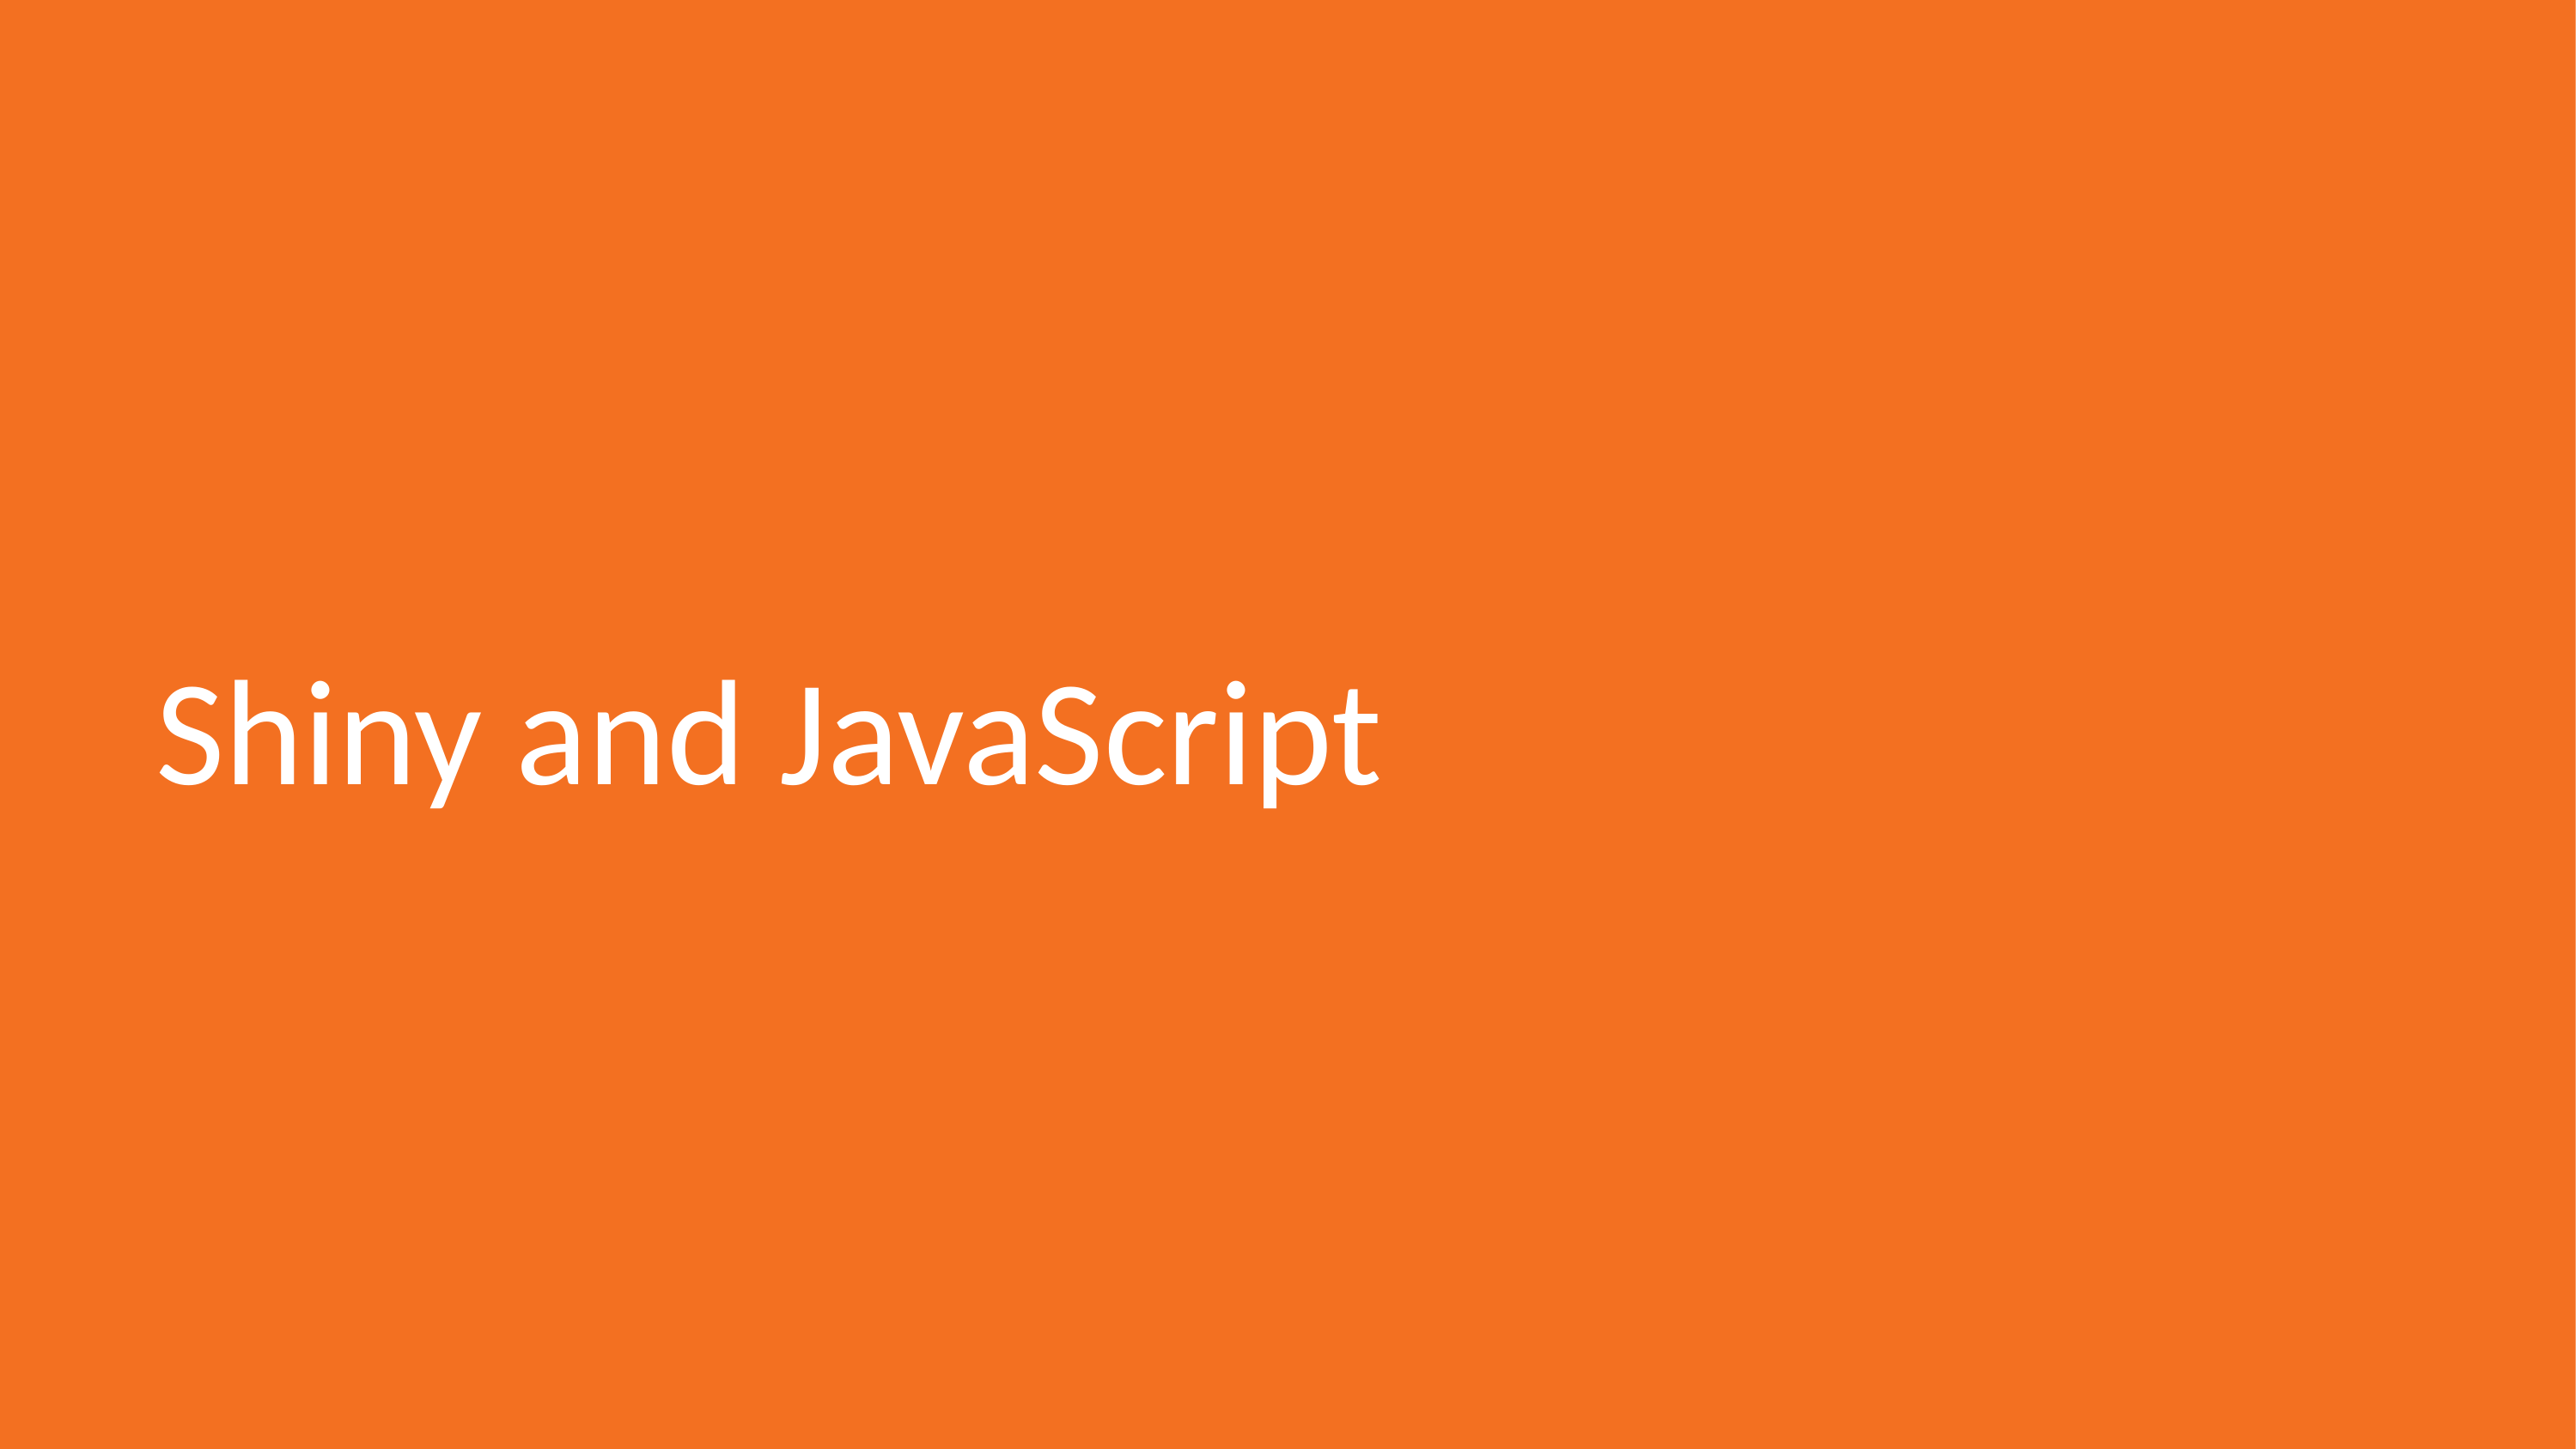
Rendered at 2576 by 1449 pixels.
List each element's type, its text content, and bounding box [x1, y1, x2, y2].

title Shiny and JavaScript [130, 581, 2446, 868]
